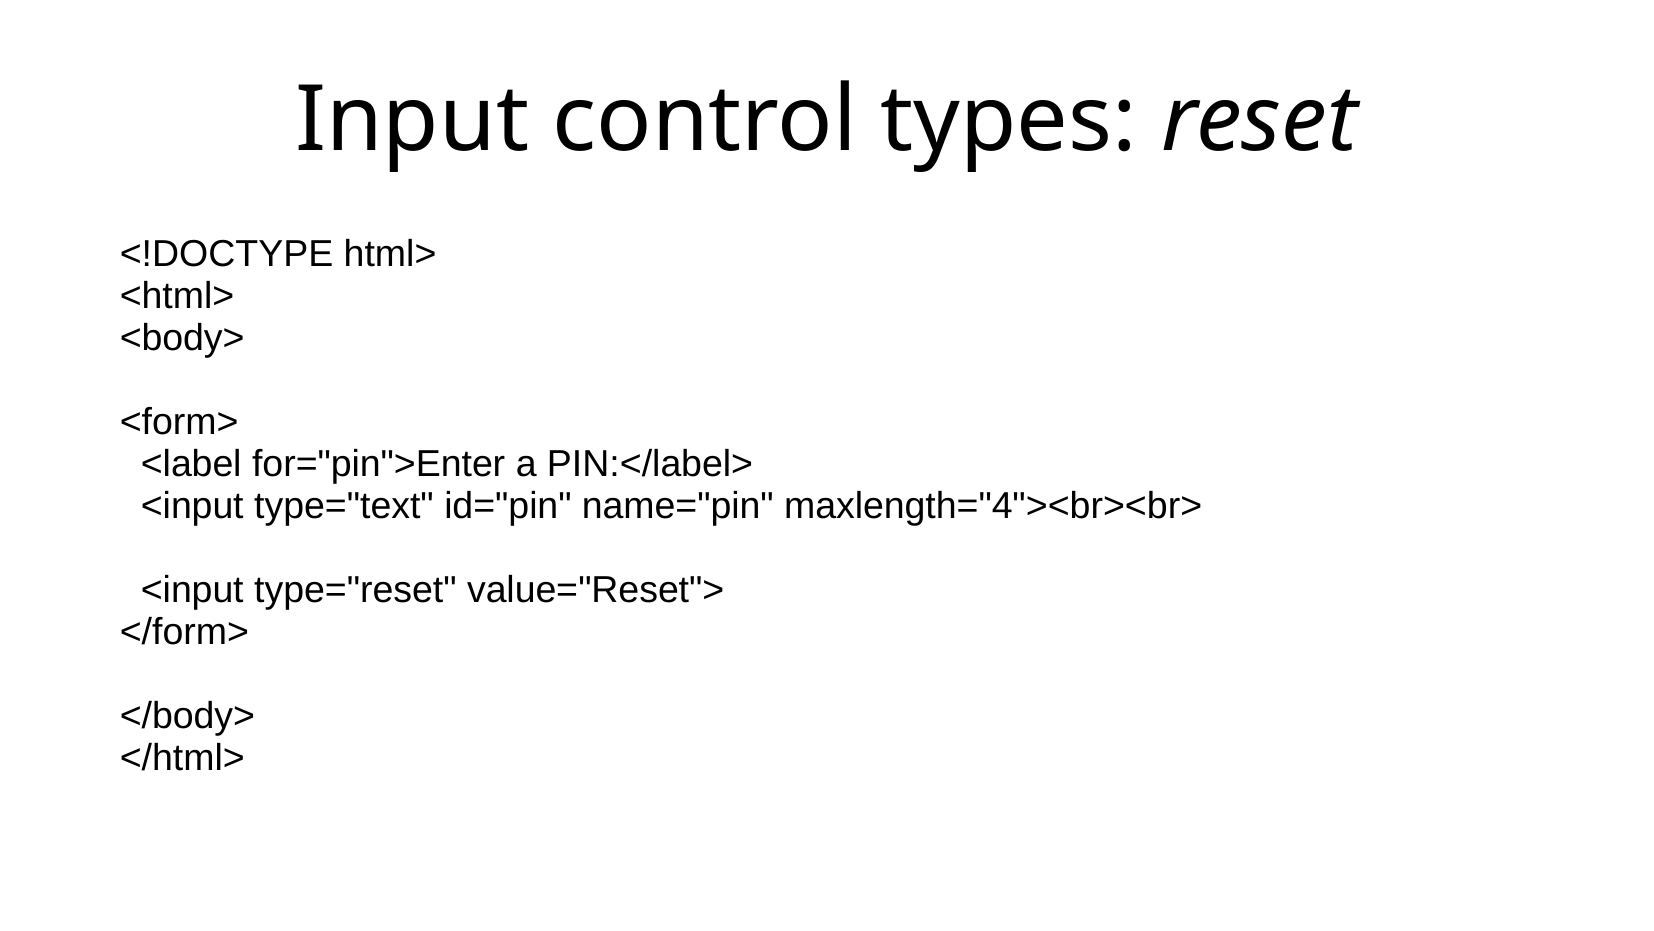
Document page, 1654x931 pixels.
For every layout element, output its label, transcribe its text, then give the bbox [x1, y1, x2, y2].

text_box <!DOCTYPE html> <html> <body> <form> <label for="pin">Enter a PIN:</label> <input type="text" id="pin" name="pin" maxlength="4"><br><br> <input type="reset" value="Reset"> </form> </body> </html> [105, 225, 1306, 786]
title Input control types: reset [82, 37, 1571, 193]
